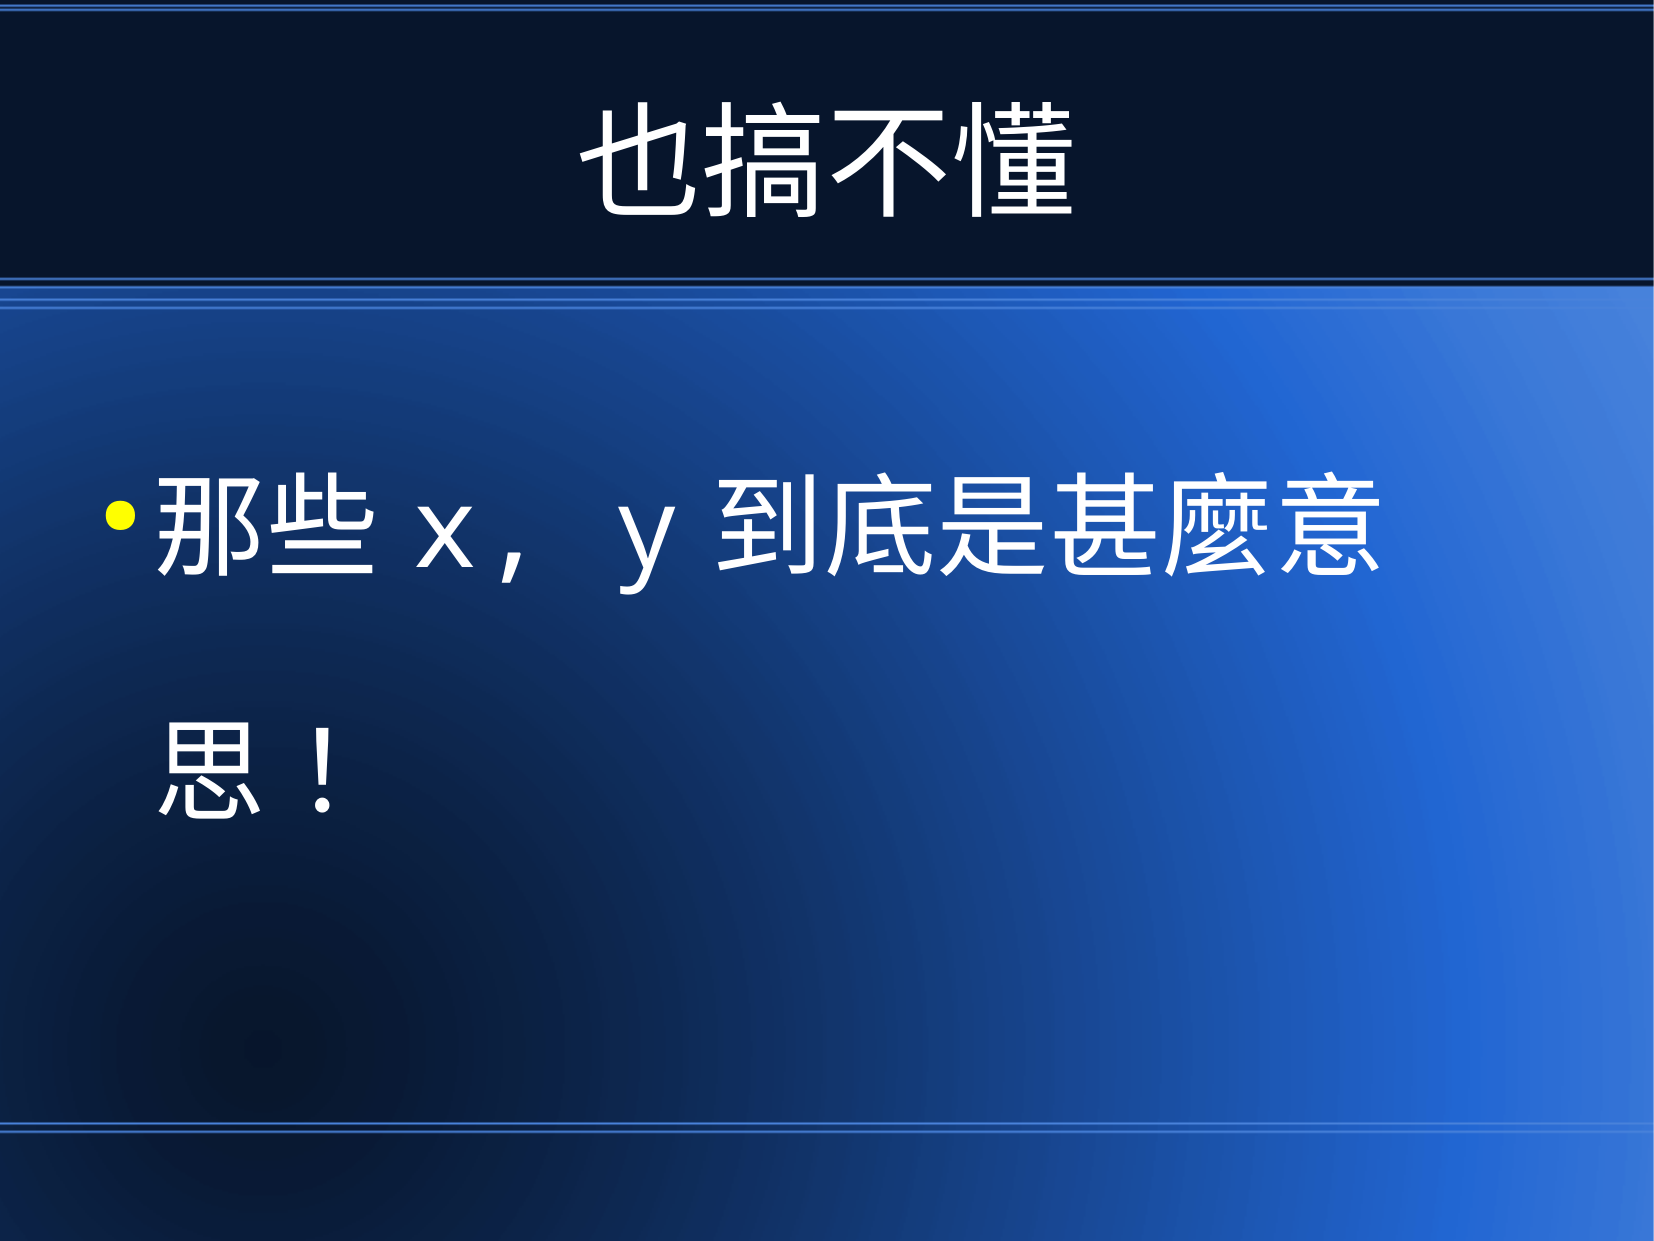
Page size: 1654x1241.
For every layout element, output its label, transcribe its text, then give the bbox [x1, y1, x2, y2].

list 那些x, y到底是甚麼意思！ [82, 355, 1571, 1241]
title 也搞不懂 [82, 49, 1571, 257]
picture [0, 0, 1654, 1241]
